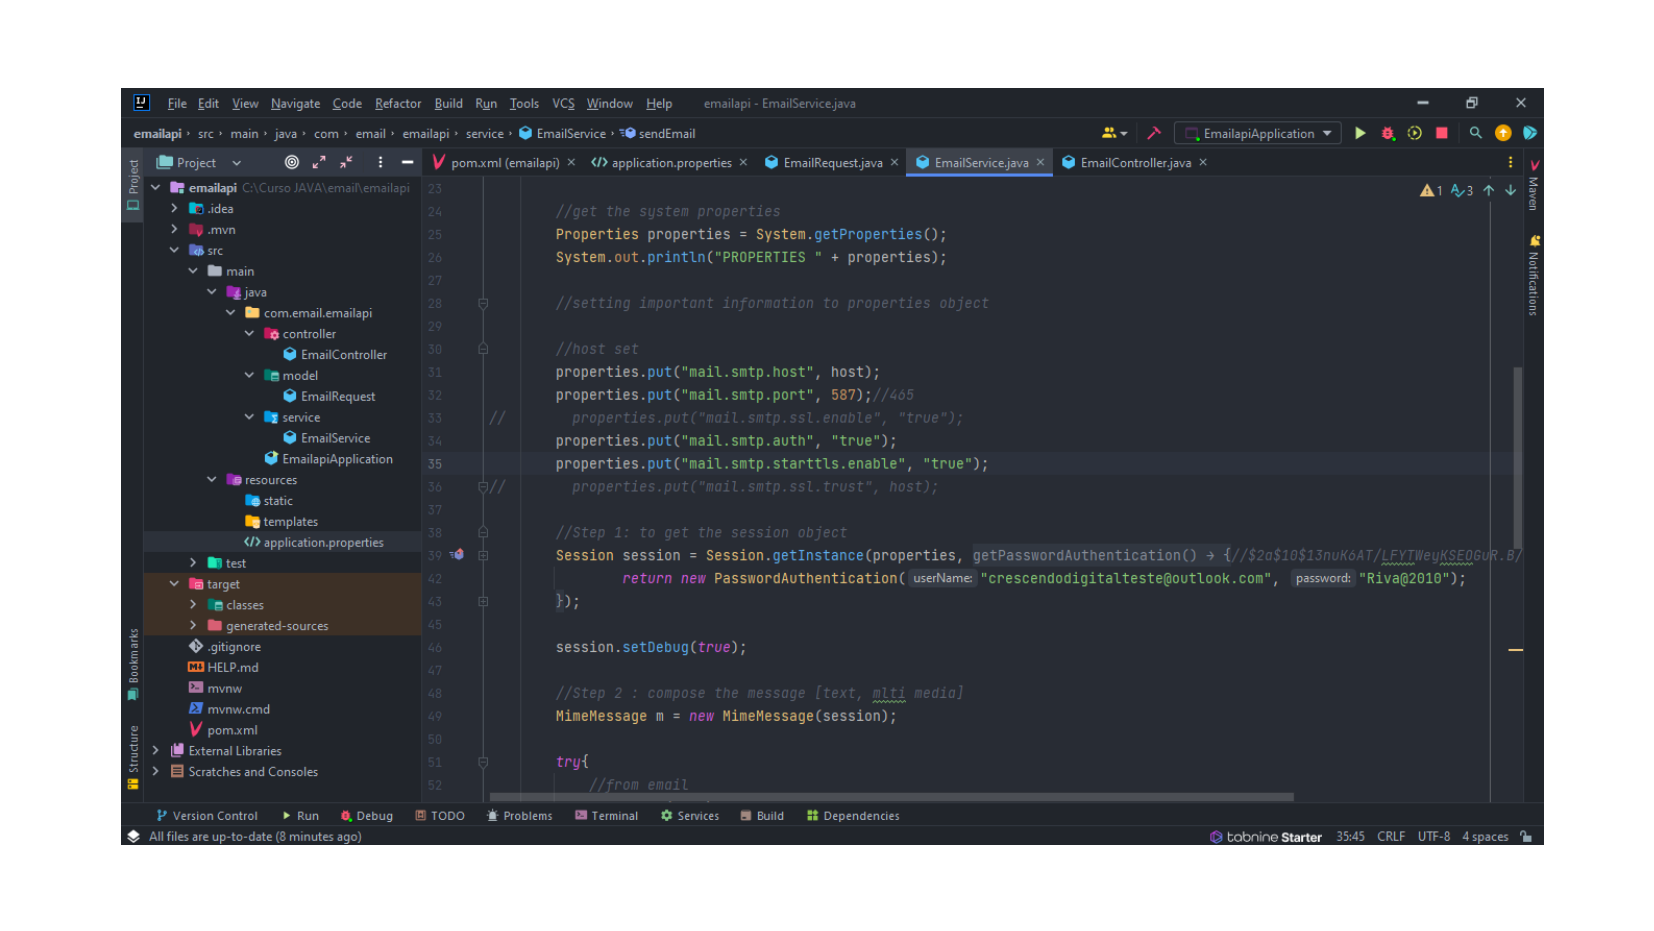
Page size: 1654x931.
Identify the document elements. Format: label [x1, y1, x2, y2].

picture [121, 88, 1544, 845]
